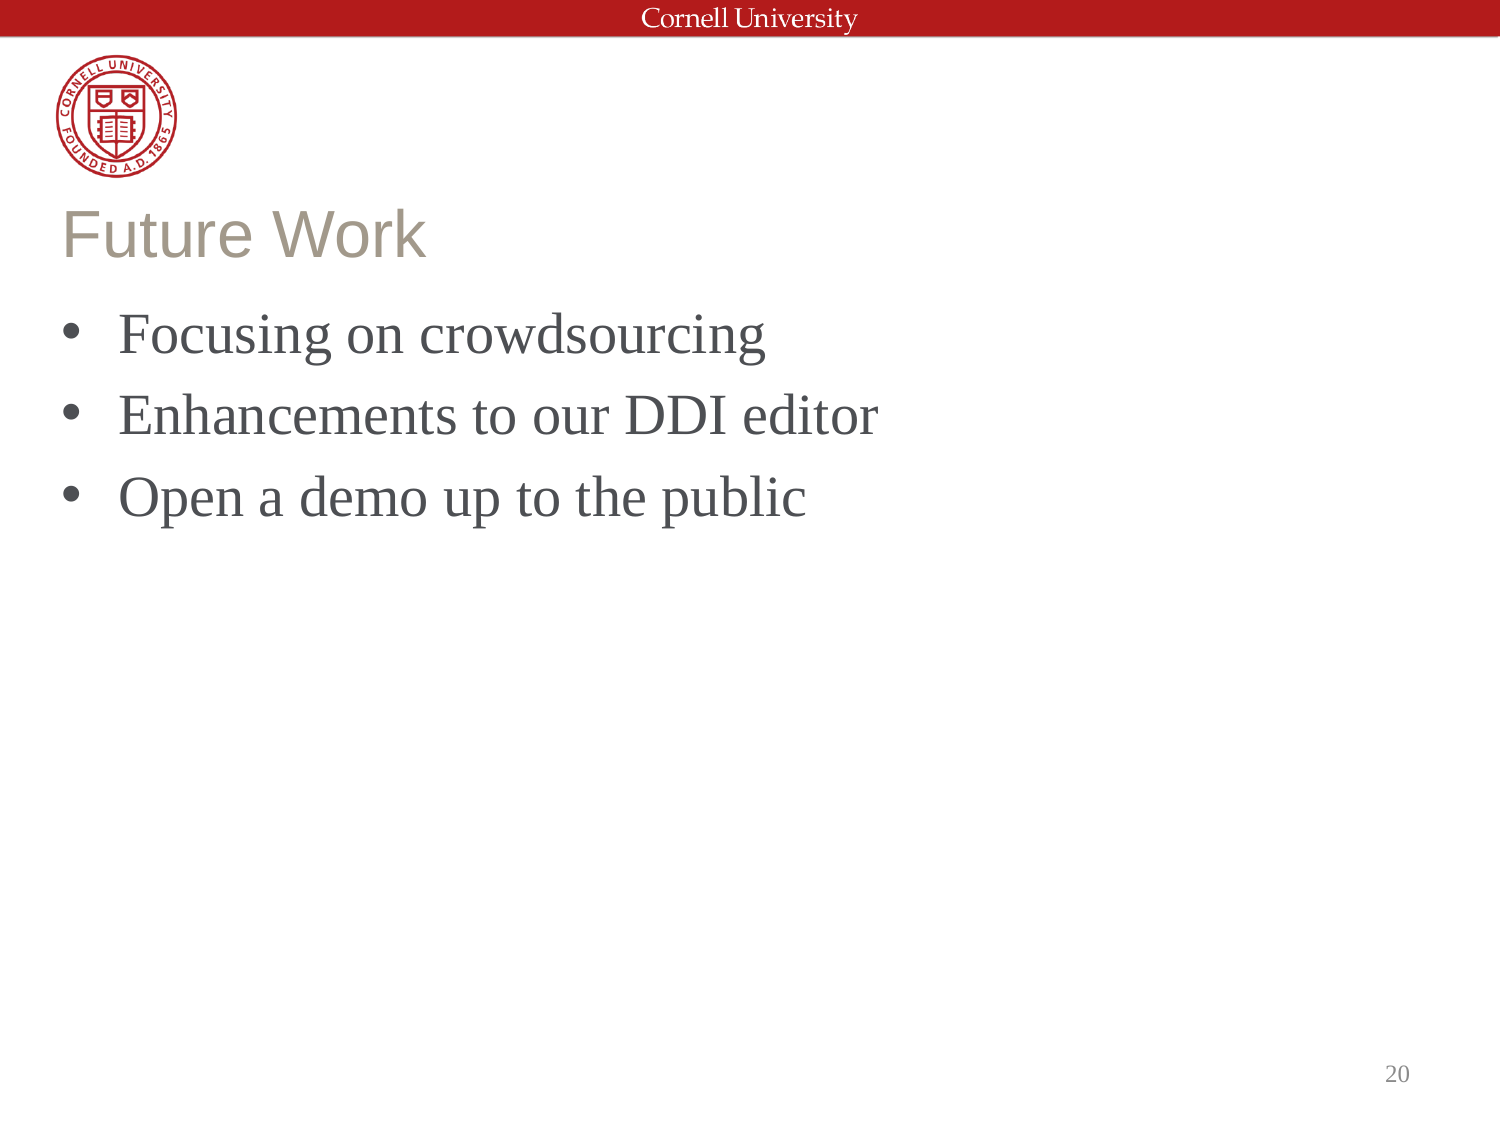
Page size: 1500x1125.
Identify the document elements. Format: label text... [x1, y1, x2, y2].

picture [50, 50, 195, 174]
slide_number <number> [1074, 1042, 1425, 1103]
title Future Work [46, 174, 1471, 288]
list Focusing on crowdsourcing Enhancements to our DDI editor Open a demo up to the public [46, 288, 1471, 944]
picture [635, 0, 860, 60]
